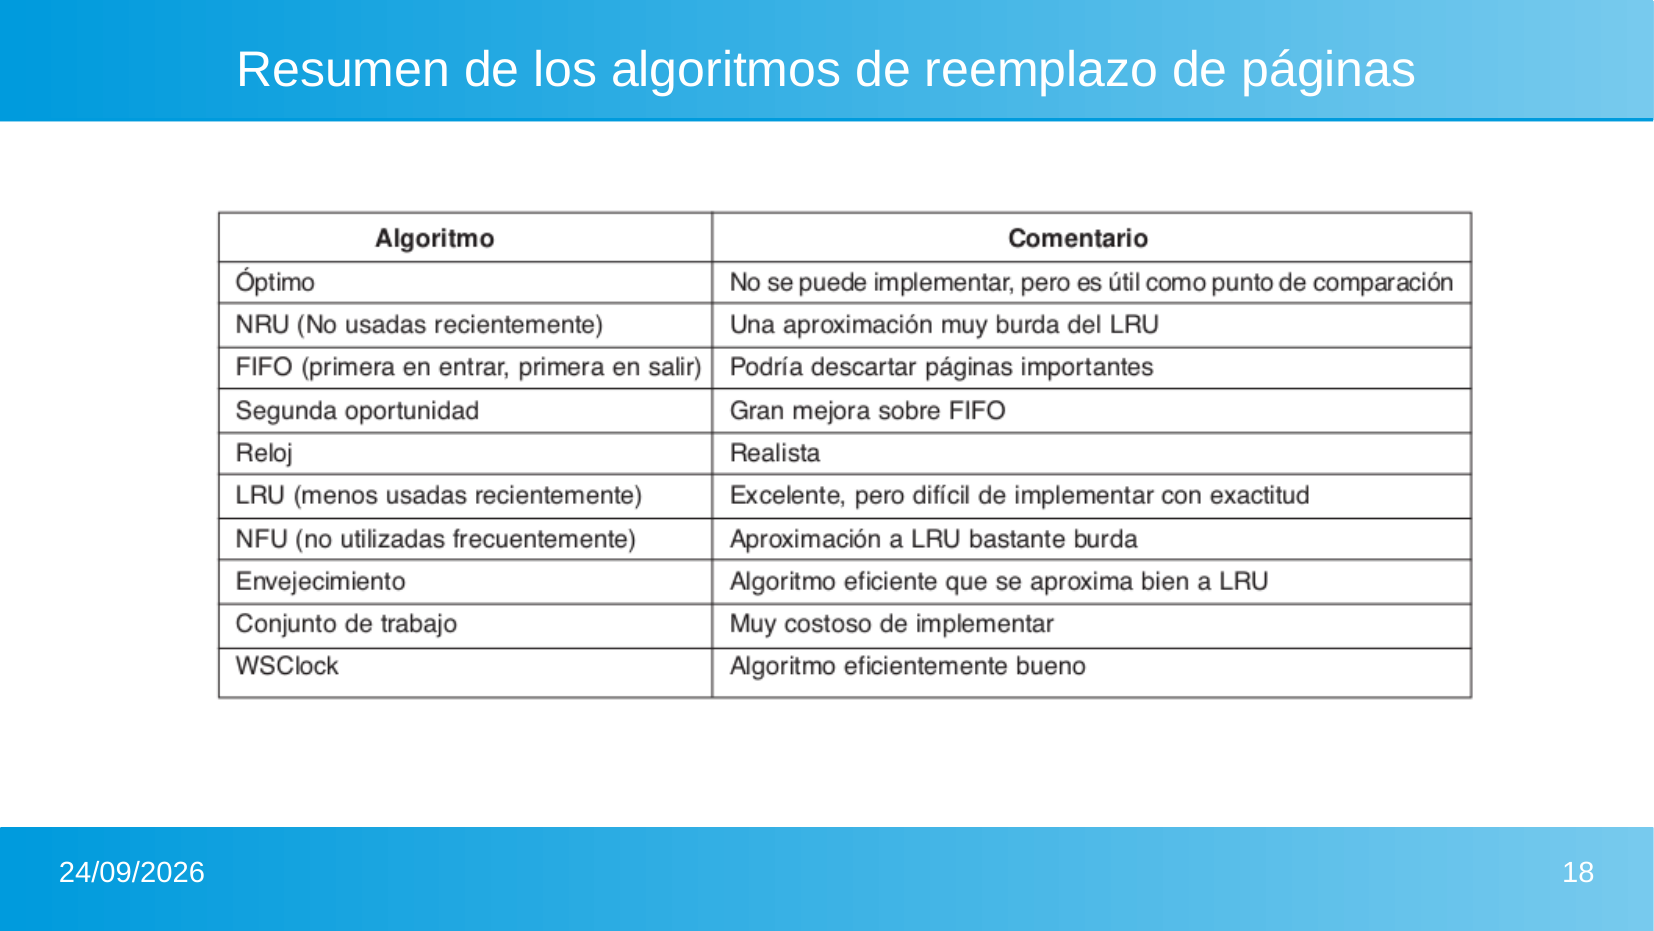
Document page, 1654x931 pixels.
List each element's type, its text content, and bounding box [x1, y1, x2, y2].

title Resumen de los algoritmos de reemplazo de páginas [59, 29, 1595, 108]
picture [206, 197, 1487, 709]
